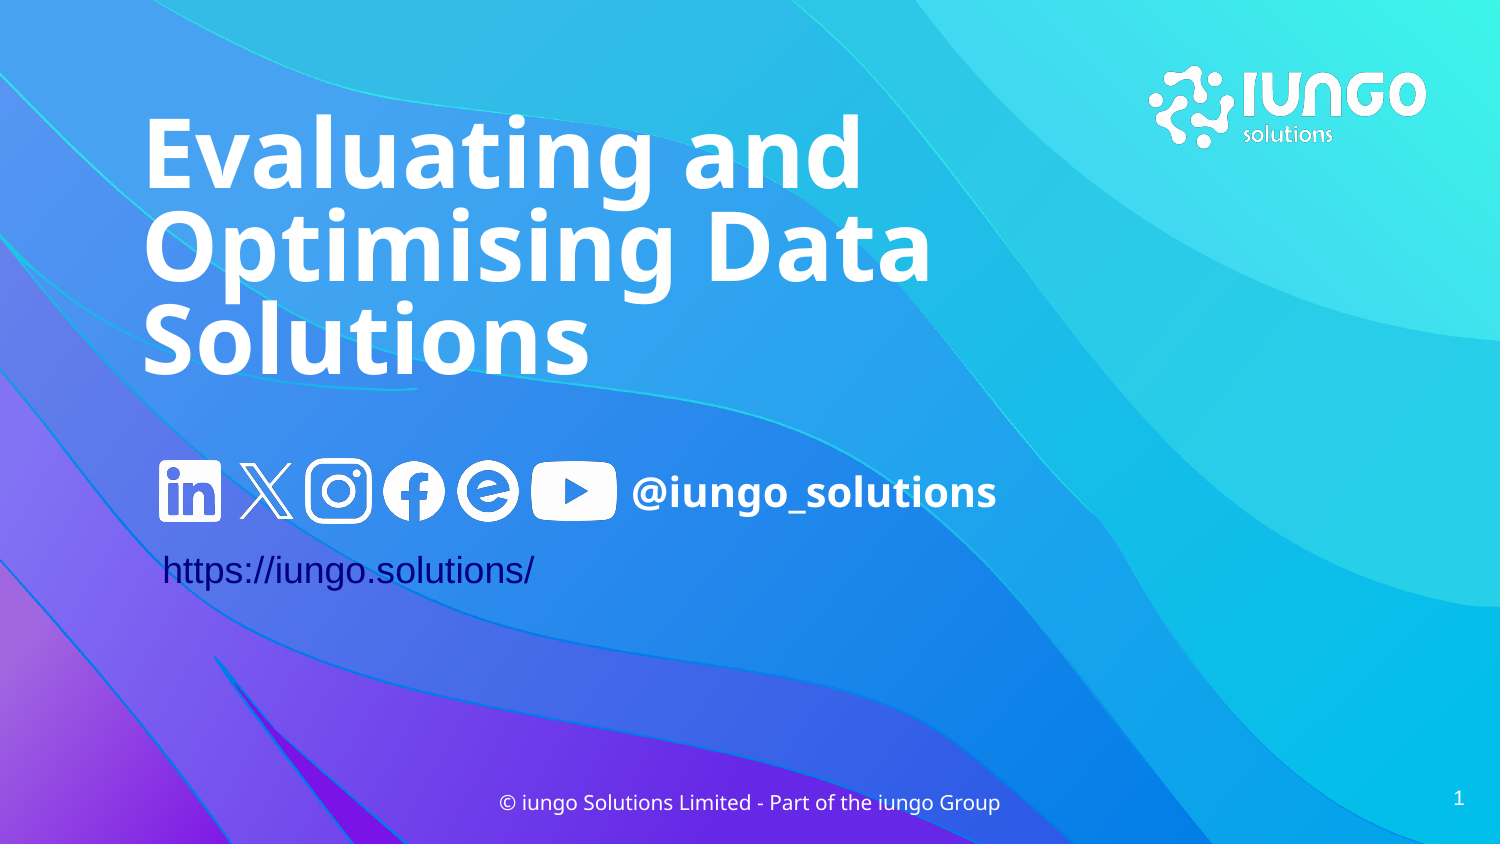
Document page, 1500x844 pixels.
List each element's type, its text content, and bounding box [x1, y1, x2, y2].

picture [0, 0, 1500, 844]
slide_number <number> [1389, 764, 1480, 830]
title Evaluating and Optimising Data Solutions [126, 99, 1390, 409]
